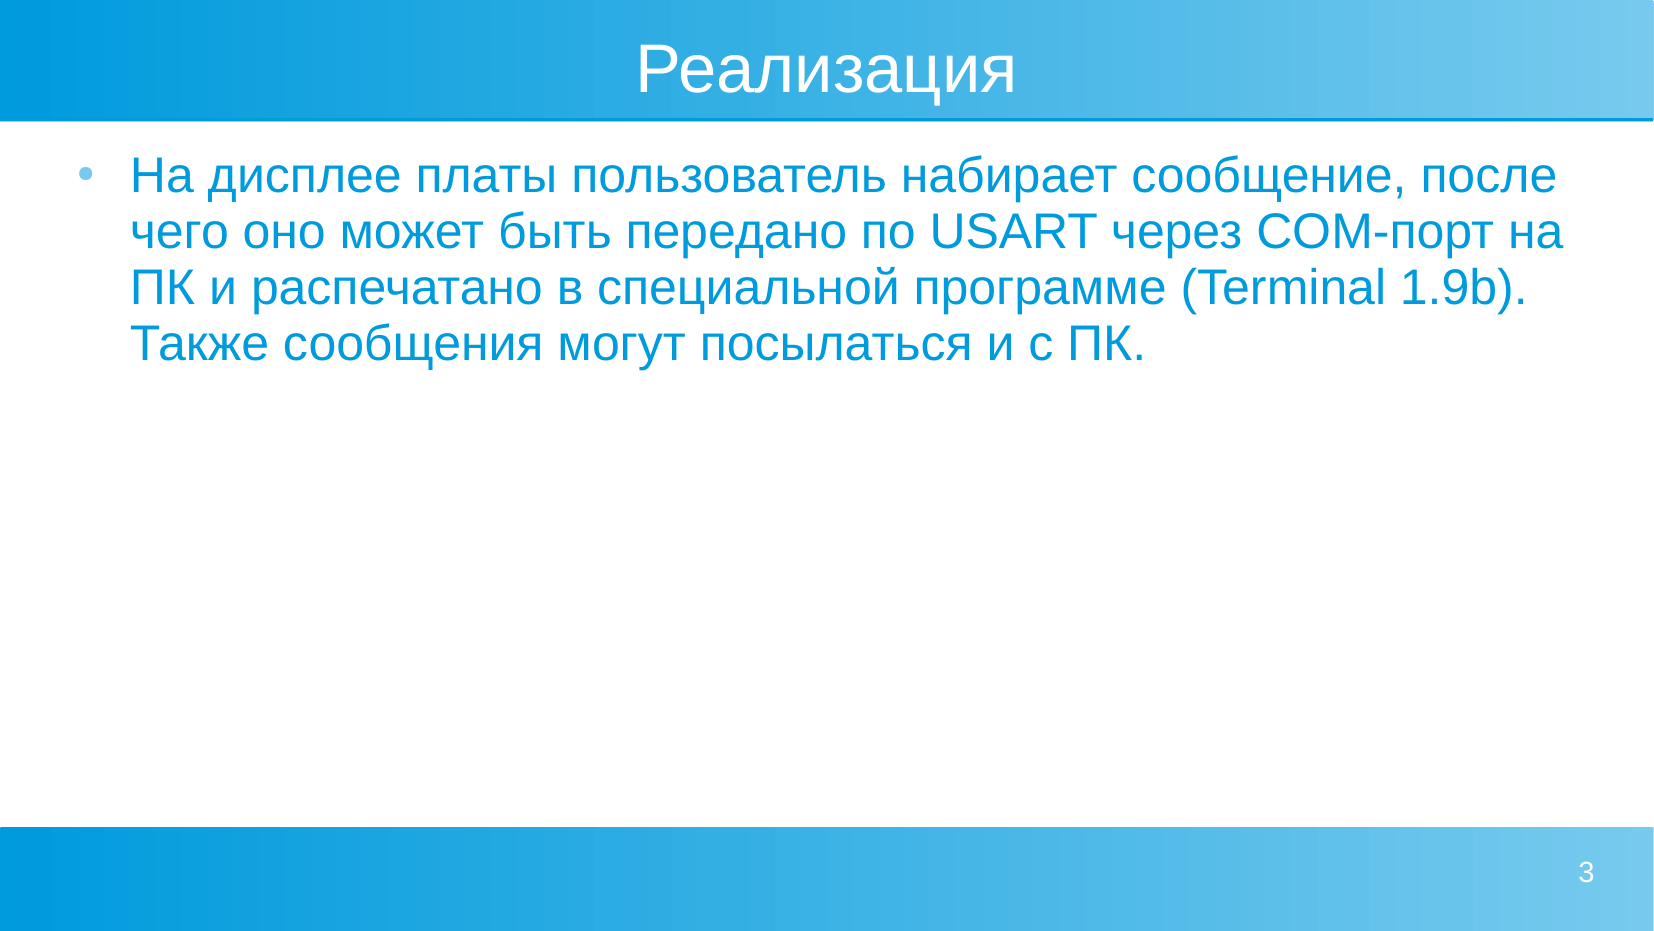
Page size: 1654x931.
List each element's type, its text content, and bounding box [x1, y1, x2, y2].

list На дисплее платы пользователь набирает сообщение, после чего оно может быть передано по USART через COM-порт на ПК и распечатано в специальной программе (Terminal 1.9b). Также сообщения могут посылаться и с ПК. [59, 147, 1595, 739]
title Реализация [59, 29, 1595, 108]
